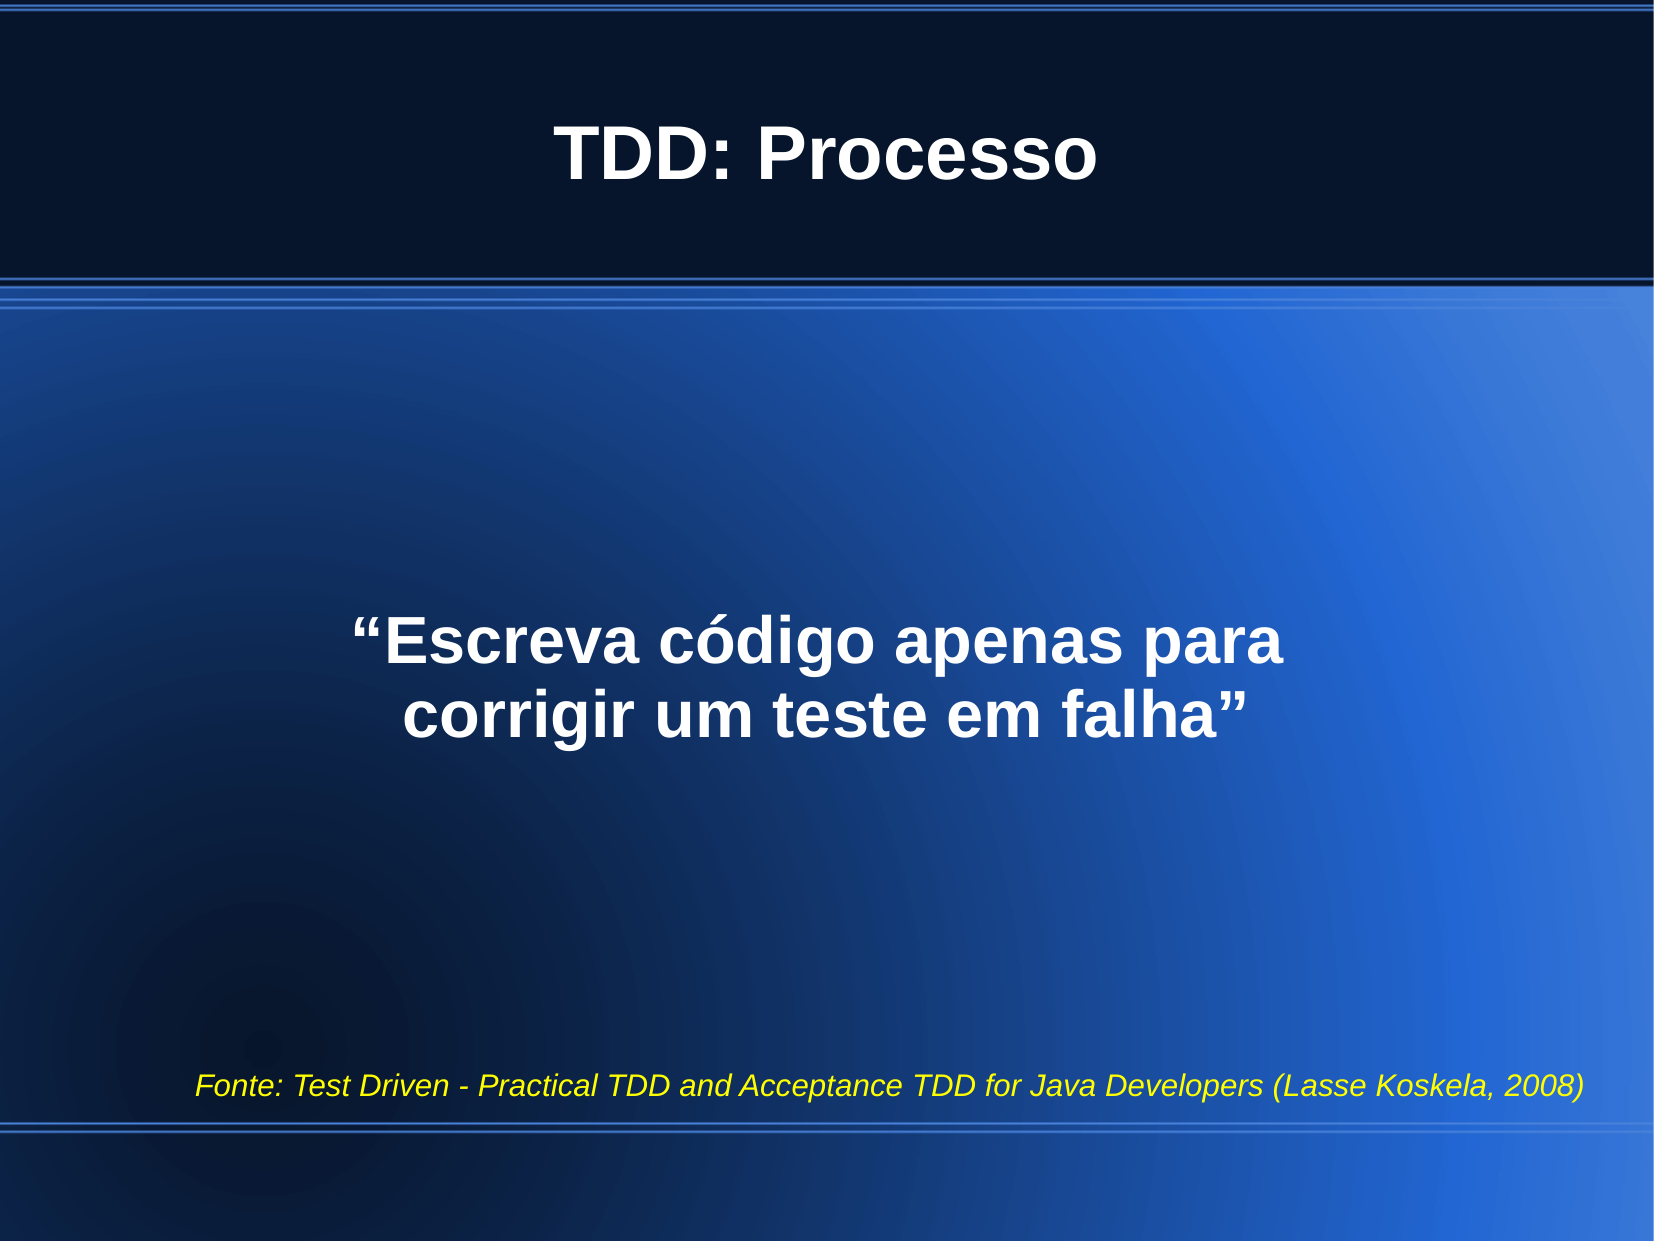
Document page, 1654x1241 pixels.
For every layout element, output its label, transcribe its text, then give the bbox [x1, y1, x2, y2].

text_box Fonte: Test Driven - Practical TDD and Acceptance TDD for Java Developers (Lasse Koskela, 2008) [180, 1060, 1606, 1111]
picture [0, 0, 1654, 1241]
subtitle “Escreva código apenas para corrigir um teste em falha” [82, 355, 1571, 1075]
title TDD: Processo [82, 49, 1571, 257]
